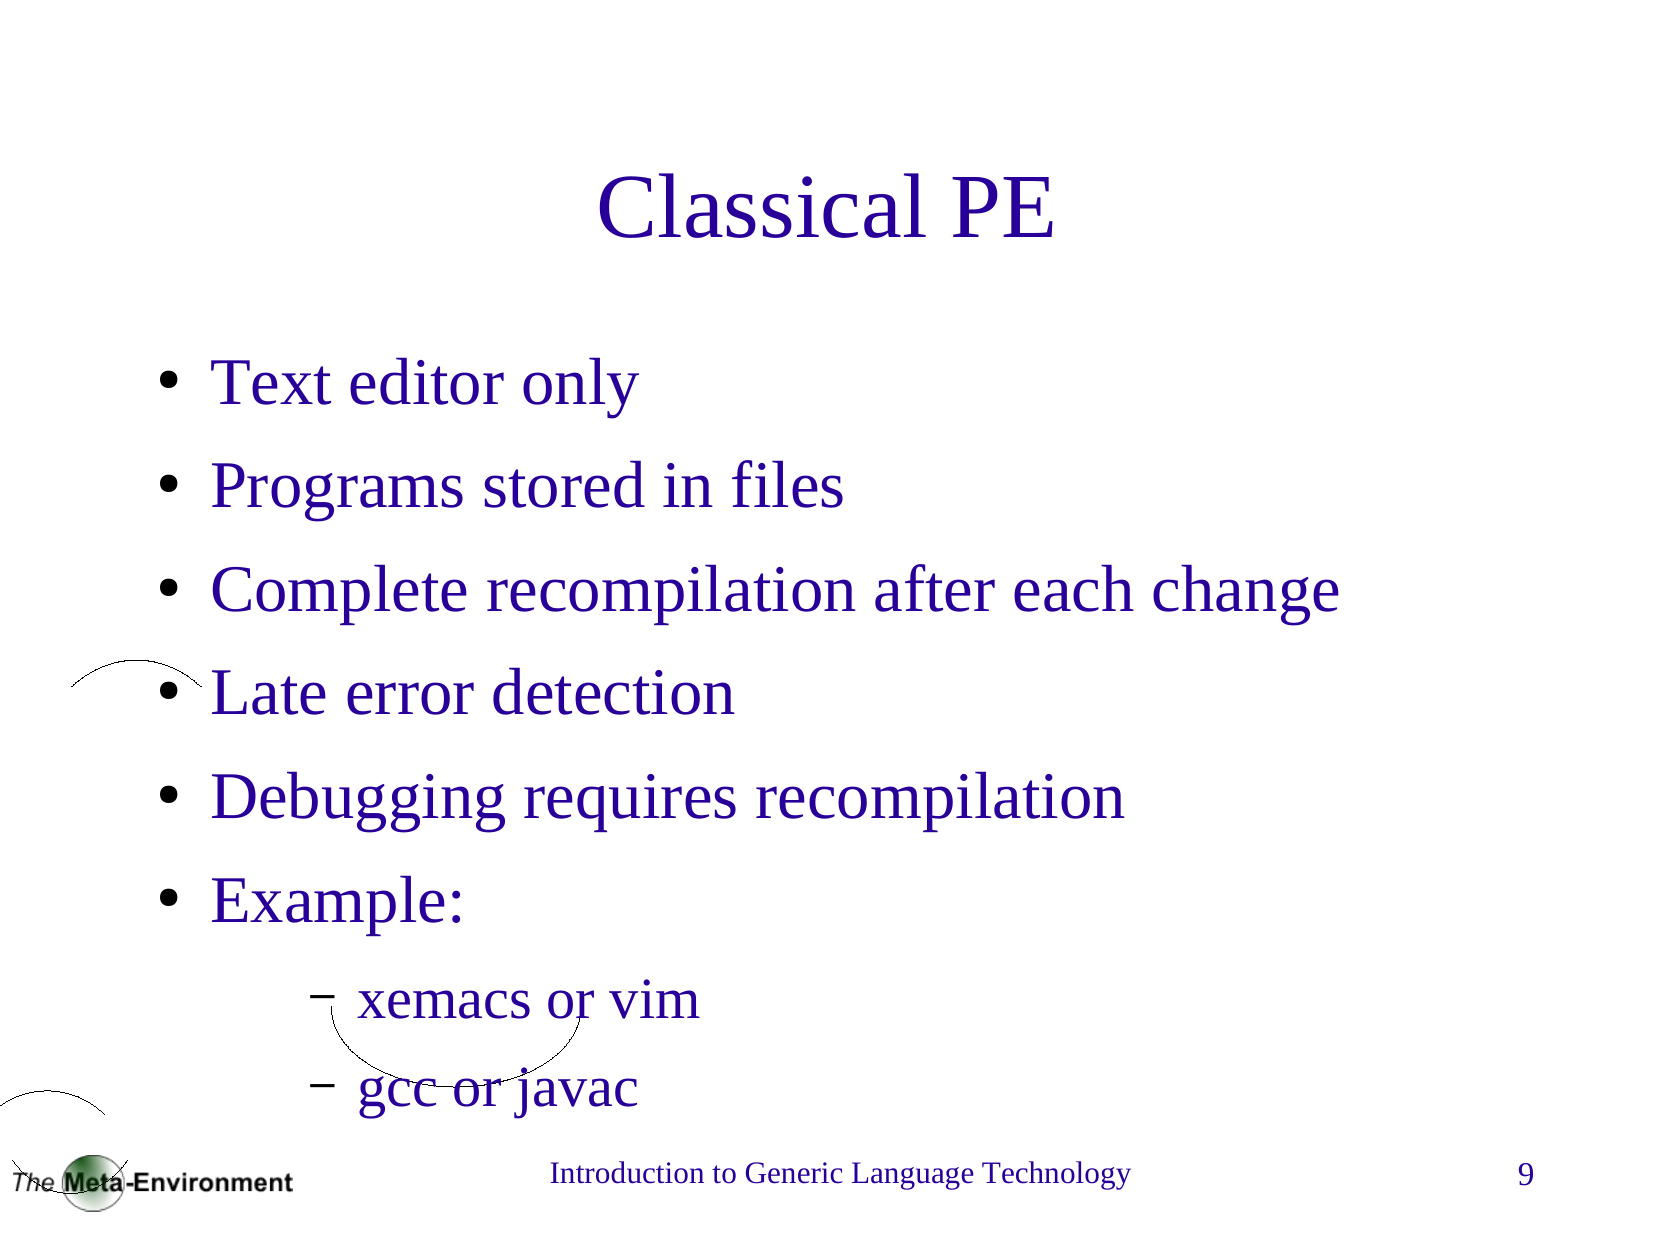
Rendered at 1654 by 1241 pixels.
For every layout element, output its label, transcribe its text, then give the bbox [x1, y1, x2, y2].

picture [13, 1155, 293, 1212]
list Text editor only Programs stored in files Complete recompilation after each change Late error detection Debugging requires recompilation Example: xemacs or vim gcc or javac [121, 344, 1534, 1127]
title Classical PE [121, 102, 1534, 311]
